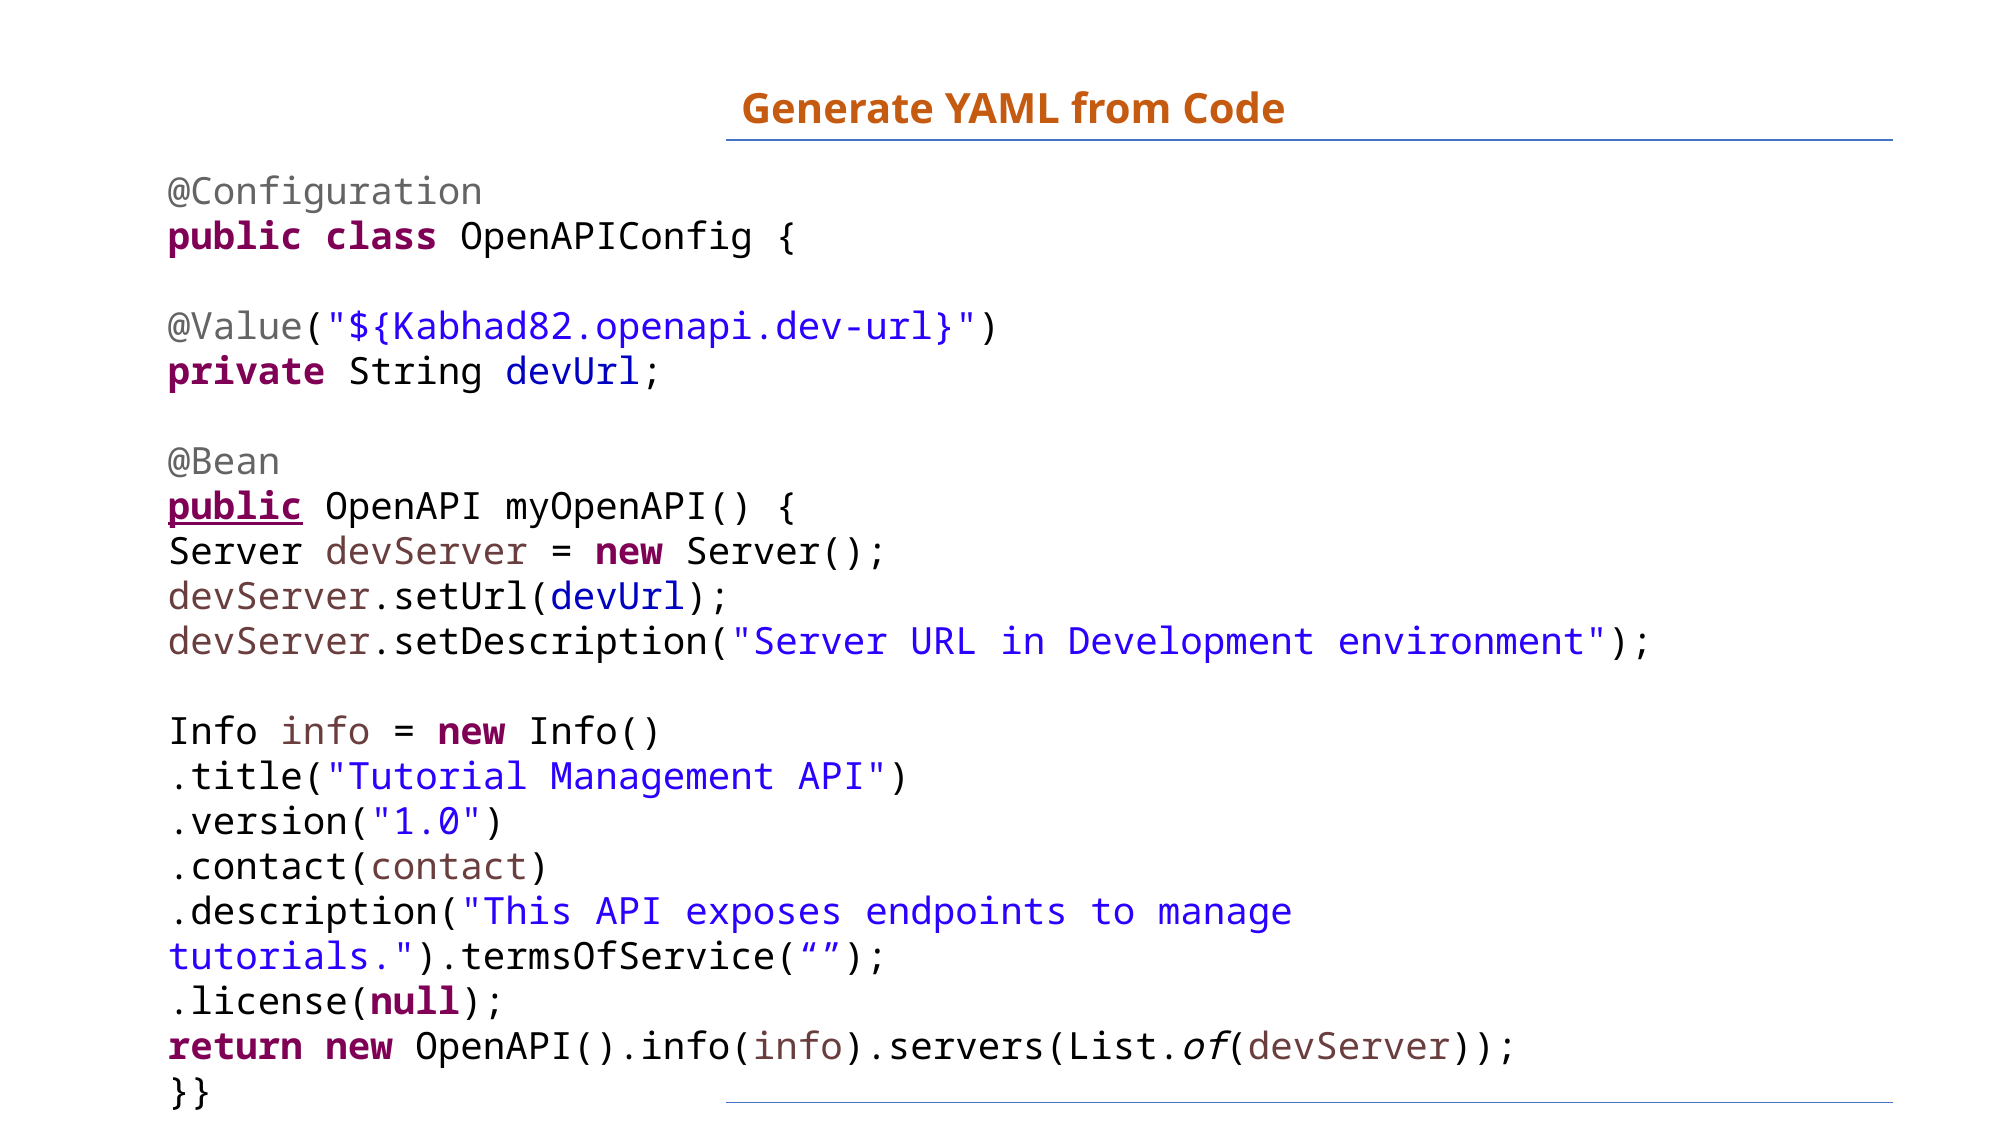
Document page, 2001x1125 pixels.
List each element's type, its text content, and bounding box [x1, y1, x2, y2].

text_box @Configuration public class OpenAPIConfig { @Value("${Kabhad82.openapi.dev-url}") private String devUrl; @Bean public OpenAPI myOpenAPI() { Server devServer = new Server(); devServer.setUrl(devUrl); devServer.setDescription("Server URL in Development environment"); Info info = new Info() .title("Tutorial Management API") .version("1.0") .contact(contact) .description("This API exposes endpoints to manage tutorials.").termsOfService(“”); .license(null); return new OpenAPI().info(info).servers(List.of(devServer)); }} [152, 159, 1893, 1084]
text_box Generate YAML from Code [725, 74, 1451, 141]
